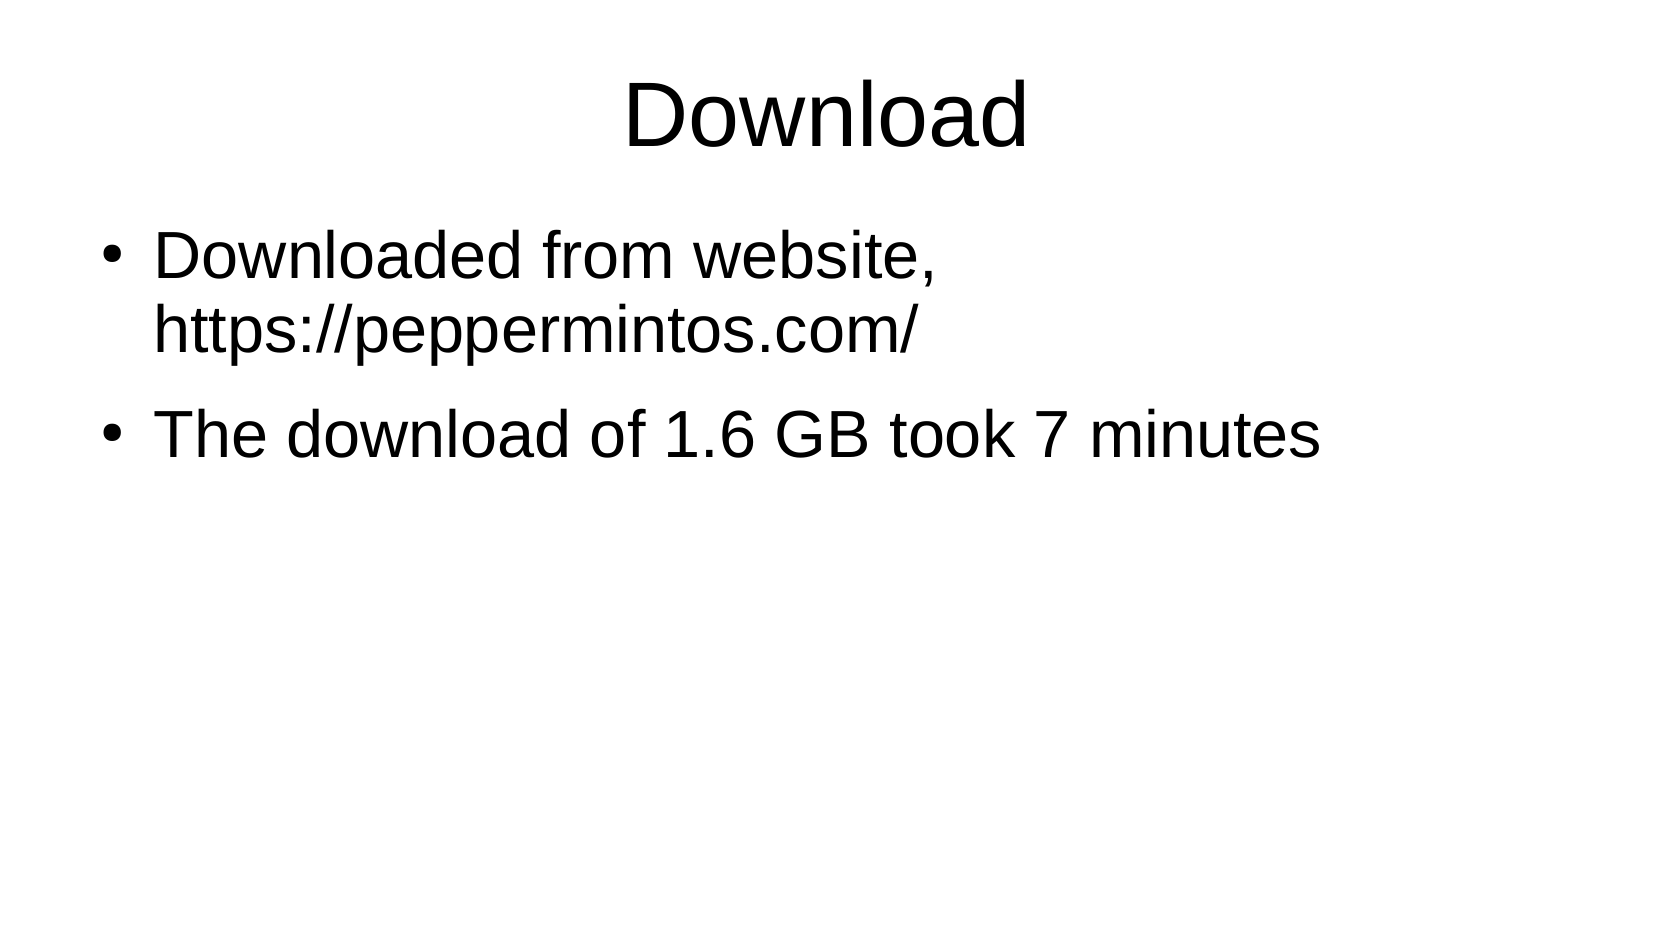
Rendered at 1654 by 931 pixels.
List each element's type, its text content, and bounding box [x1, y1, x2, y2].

list Downloaded from website, https://peppermintos.com/ The download of 1.6 GB took 7 minutes [82, 217, 1571, 758]
title Download [82, 37, 1571, 193]
